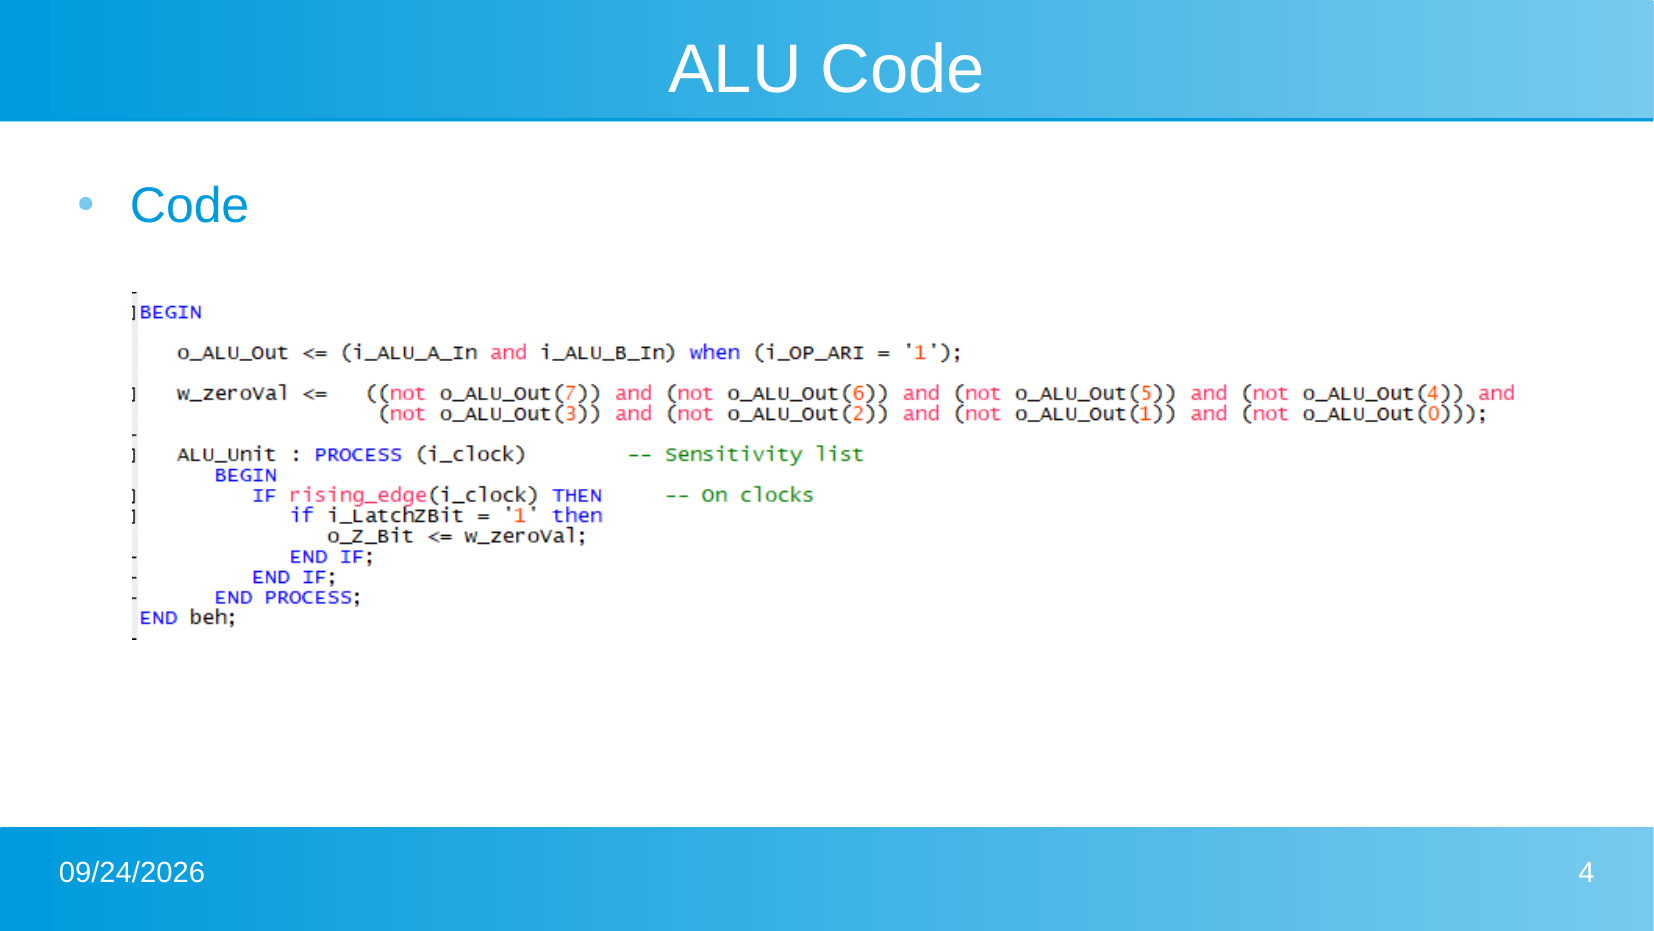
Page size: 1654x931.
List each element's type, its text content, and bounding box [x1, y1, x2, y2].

list Code [59, 177, 1595, 768]
picture [132, 292, 1528, 640]
title ALU Code [59, 29, 1595, 108]
